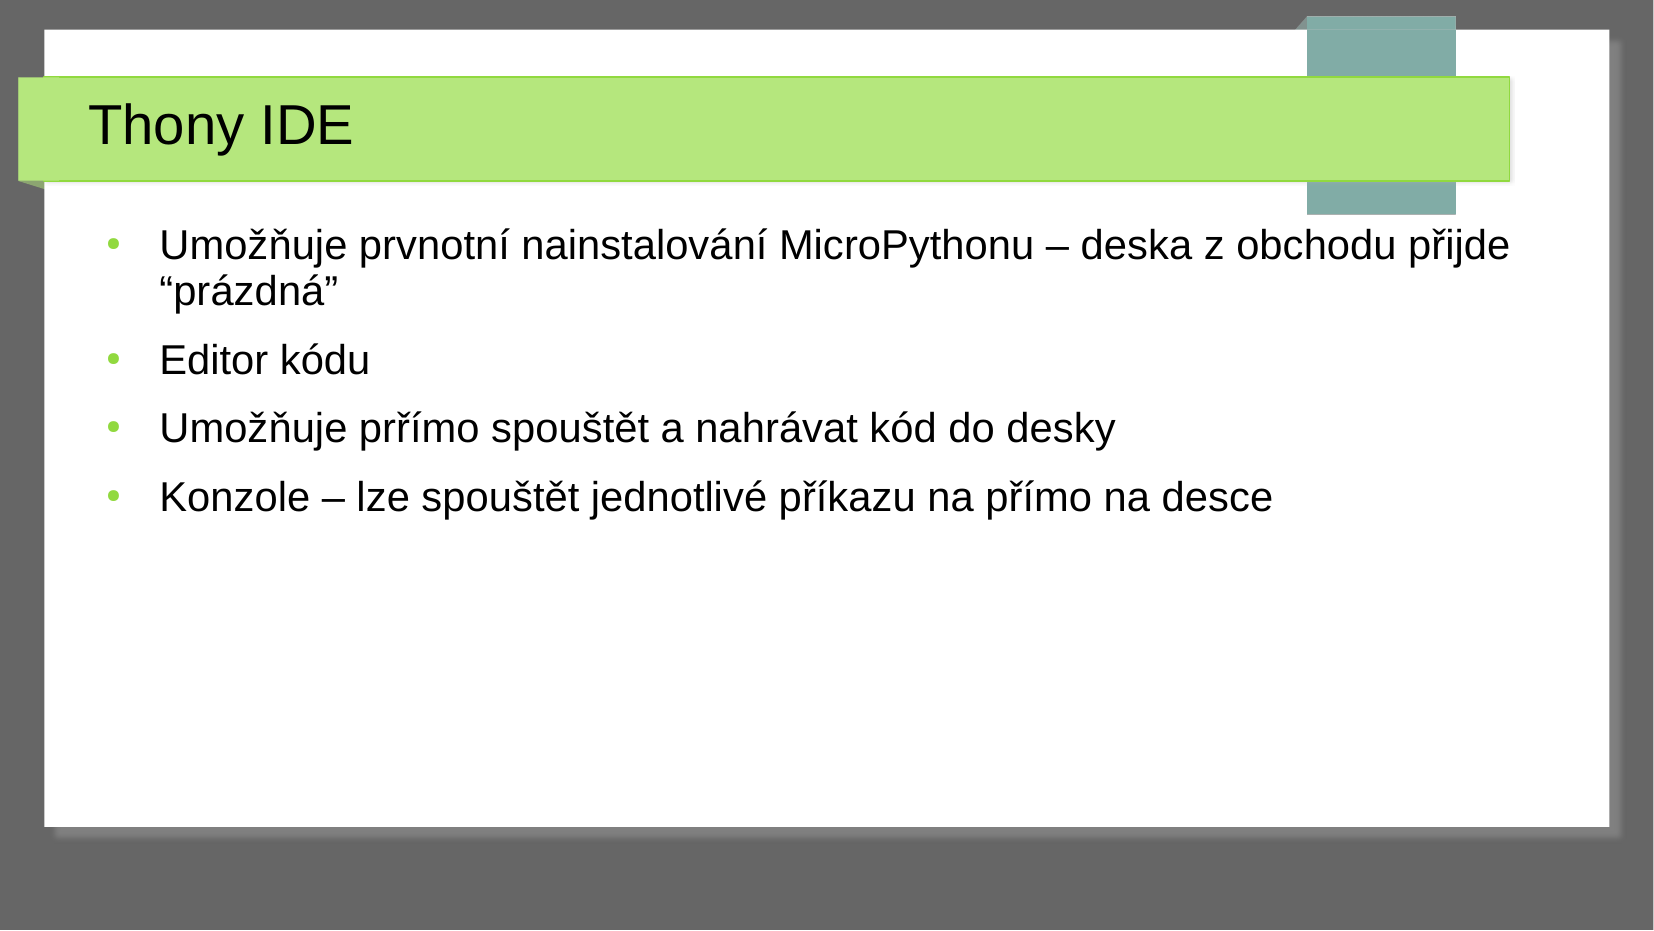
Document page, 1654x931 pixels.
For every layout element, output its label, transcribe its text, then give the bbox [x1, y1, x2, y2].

title Thony IDE [88, 73, 1506, 178]
list Umožňuje prvnotní nainstalování MicroPythonu – deska z obchodu přijde “prázdná” Editor kódu Umožňuje prřímo spouštět a nahrávat kód do desky Konzole – lze spouštět jednotlivé příkazu na přímo na desce [88, 221, 1565, 813]
